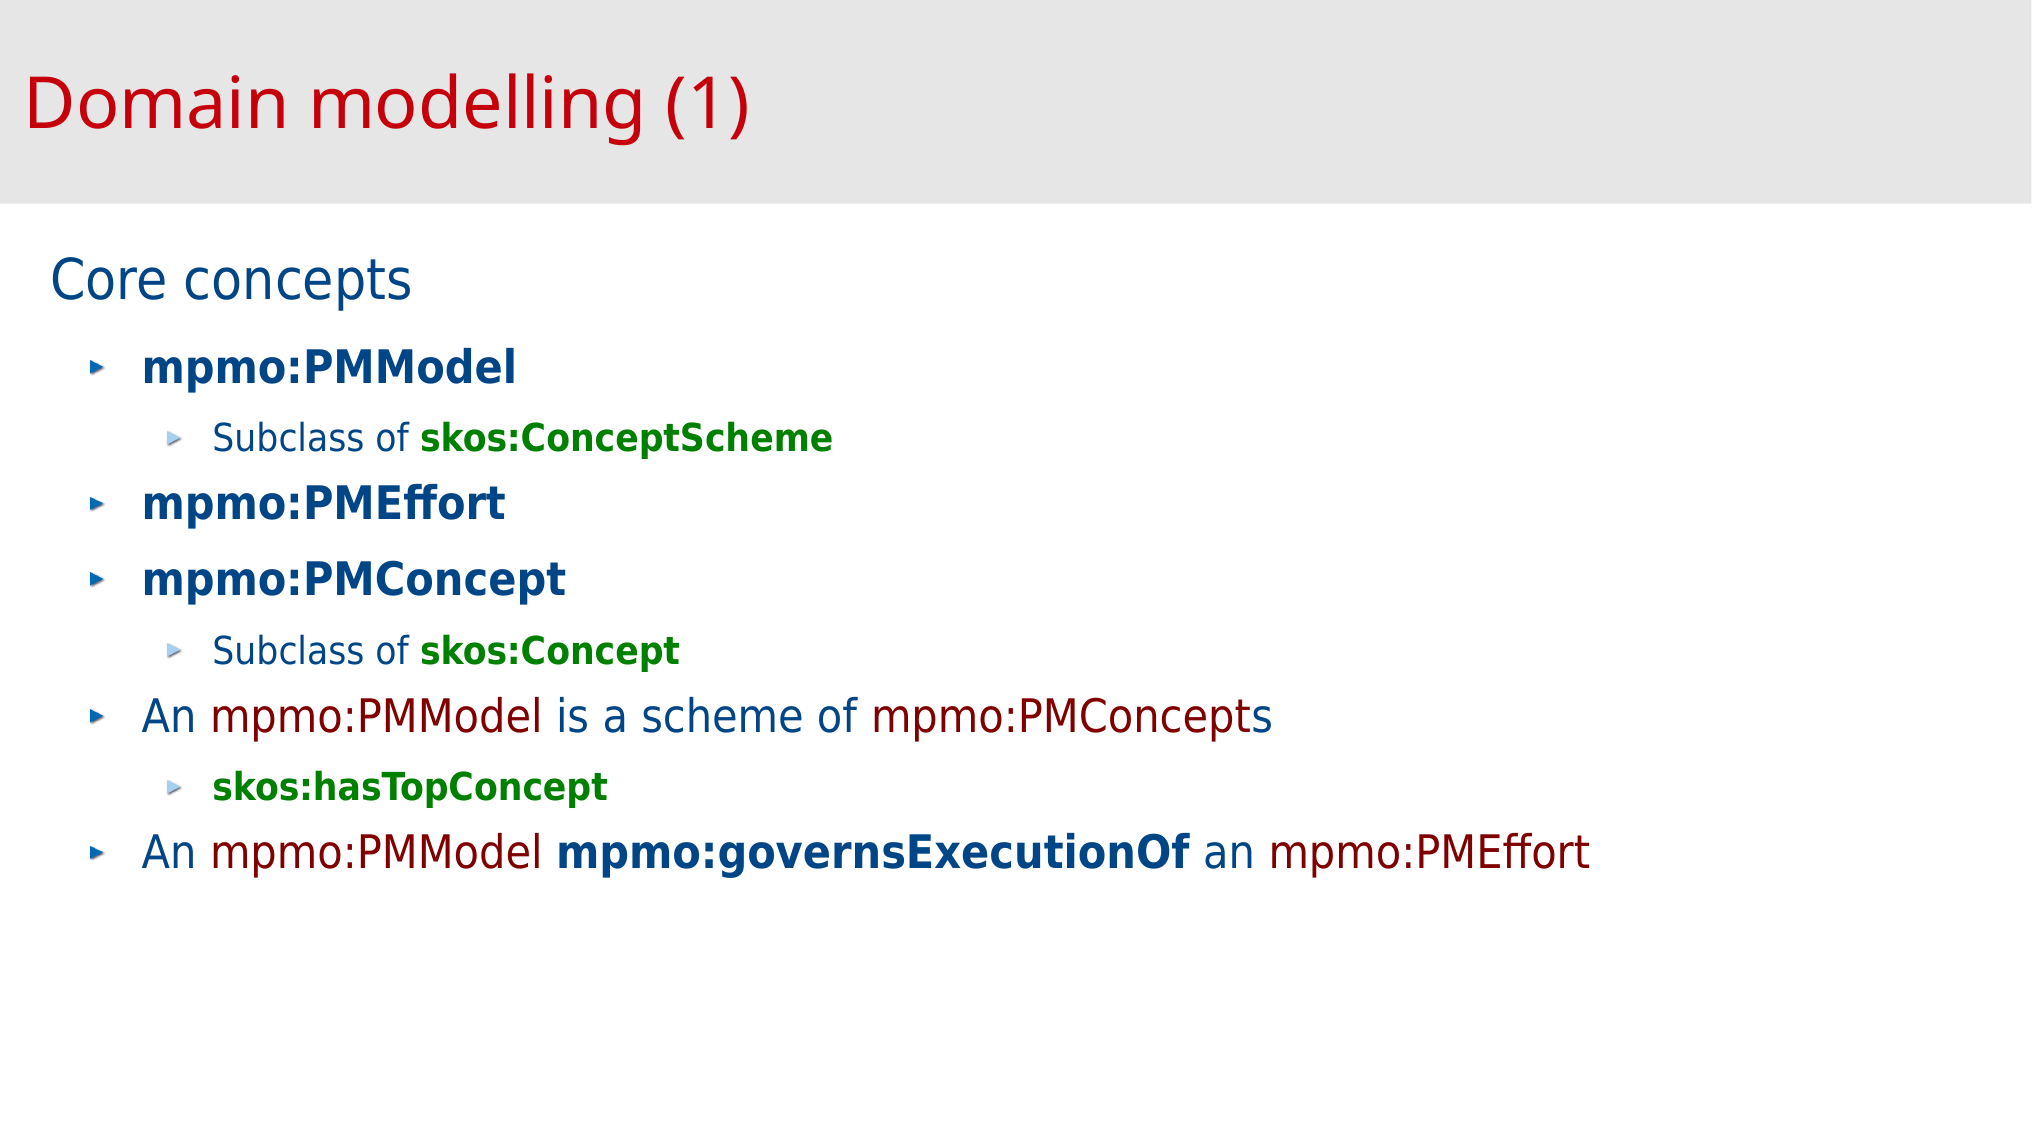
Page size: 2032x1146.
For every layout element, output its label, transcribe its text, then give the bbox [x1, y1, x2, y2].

list Core concepts mpmo:PMModel Subclass of skos:ConceptScheme mpmo:PMEffort mpmo:PMConcept Subclass of skos:Concept An mpmo:PMModel is a scheme of mpmo:PMConcepts skos:hasTopConcept An mpmo:PMModel mpmo:governsExecutionOf an mpmo:PMEffort [0, 247, 2032, 1146]
title Domain modelling (1) [0, 0, 2032, 204]
